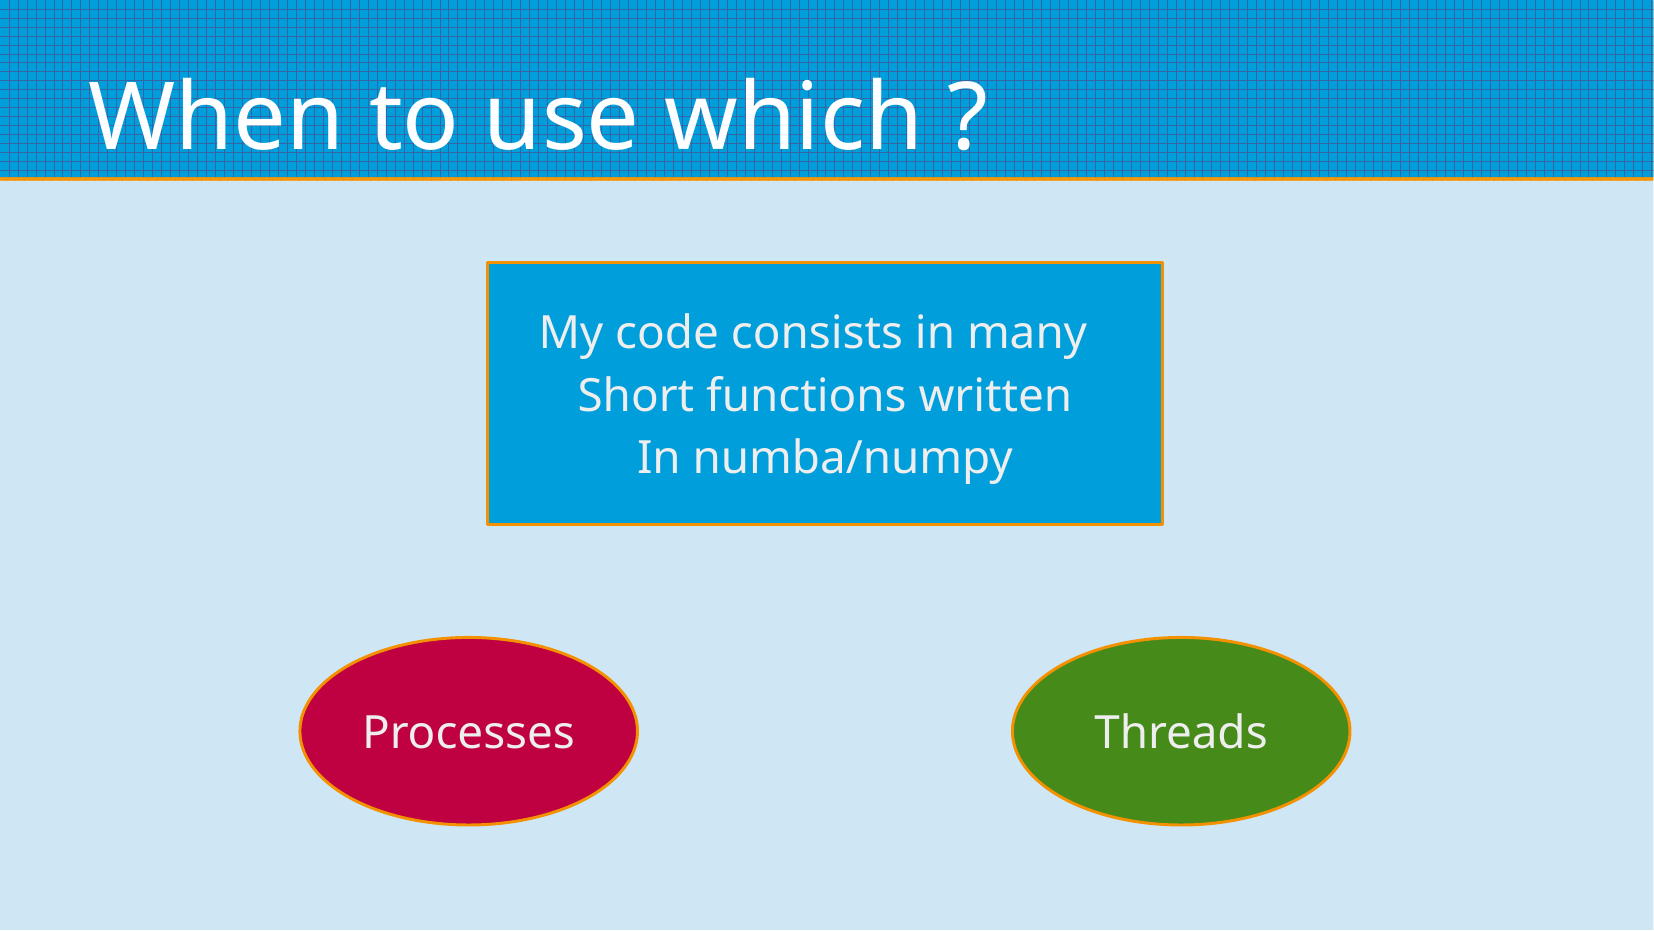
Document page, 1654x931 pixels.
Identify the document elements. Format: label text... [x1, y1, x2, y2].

text_box Processes [299, 637, 638, 826]
text_box Threads [1012, 637, 1351, 826]
title When to use which ? [88, 14, 1565, 178]
text_box My code consists in many Short functions written In numba/numpy [487, 262, 1163, 525]
